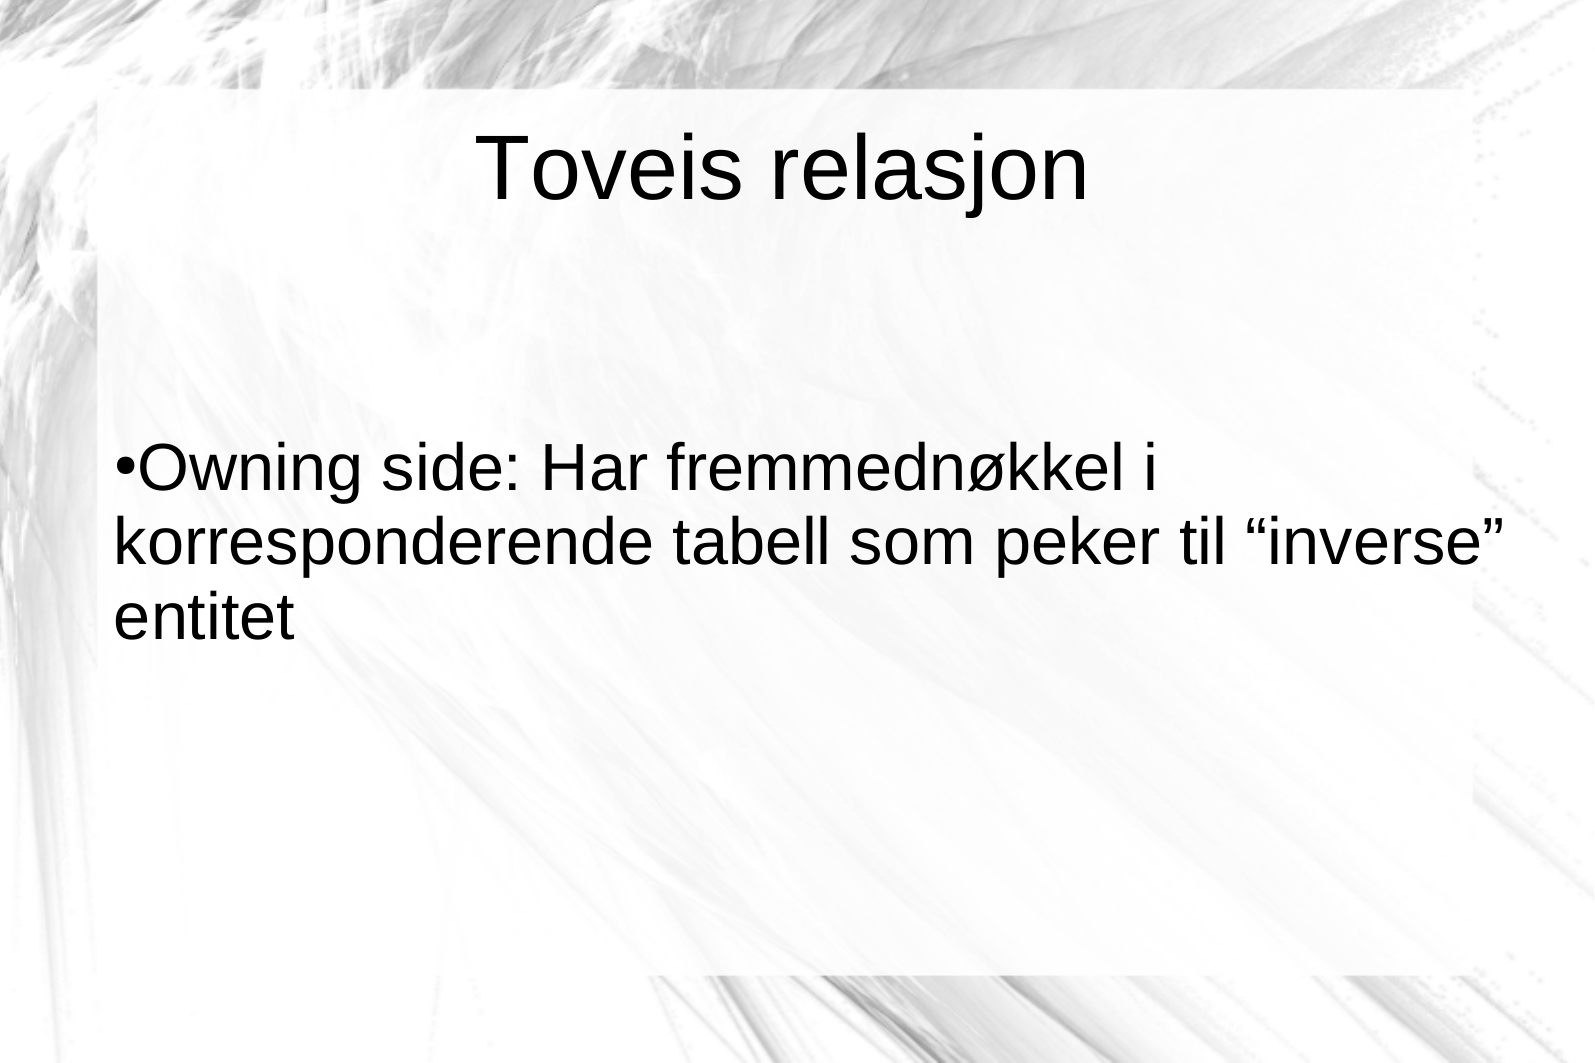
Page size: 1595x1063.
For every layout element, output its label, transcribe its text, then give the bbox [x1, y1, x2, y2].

subtitle Owning side: Har fremmednøkkel i korresponderende tabell som peker til “inverse” entitet [113, 274, 1515, 810]
title Toveis relasjon [113, 96, 1453, 241]
picture [0, 0, 1595, 1063]
